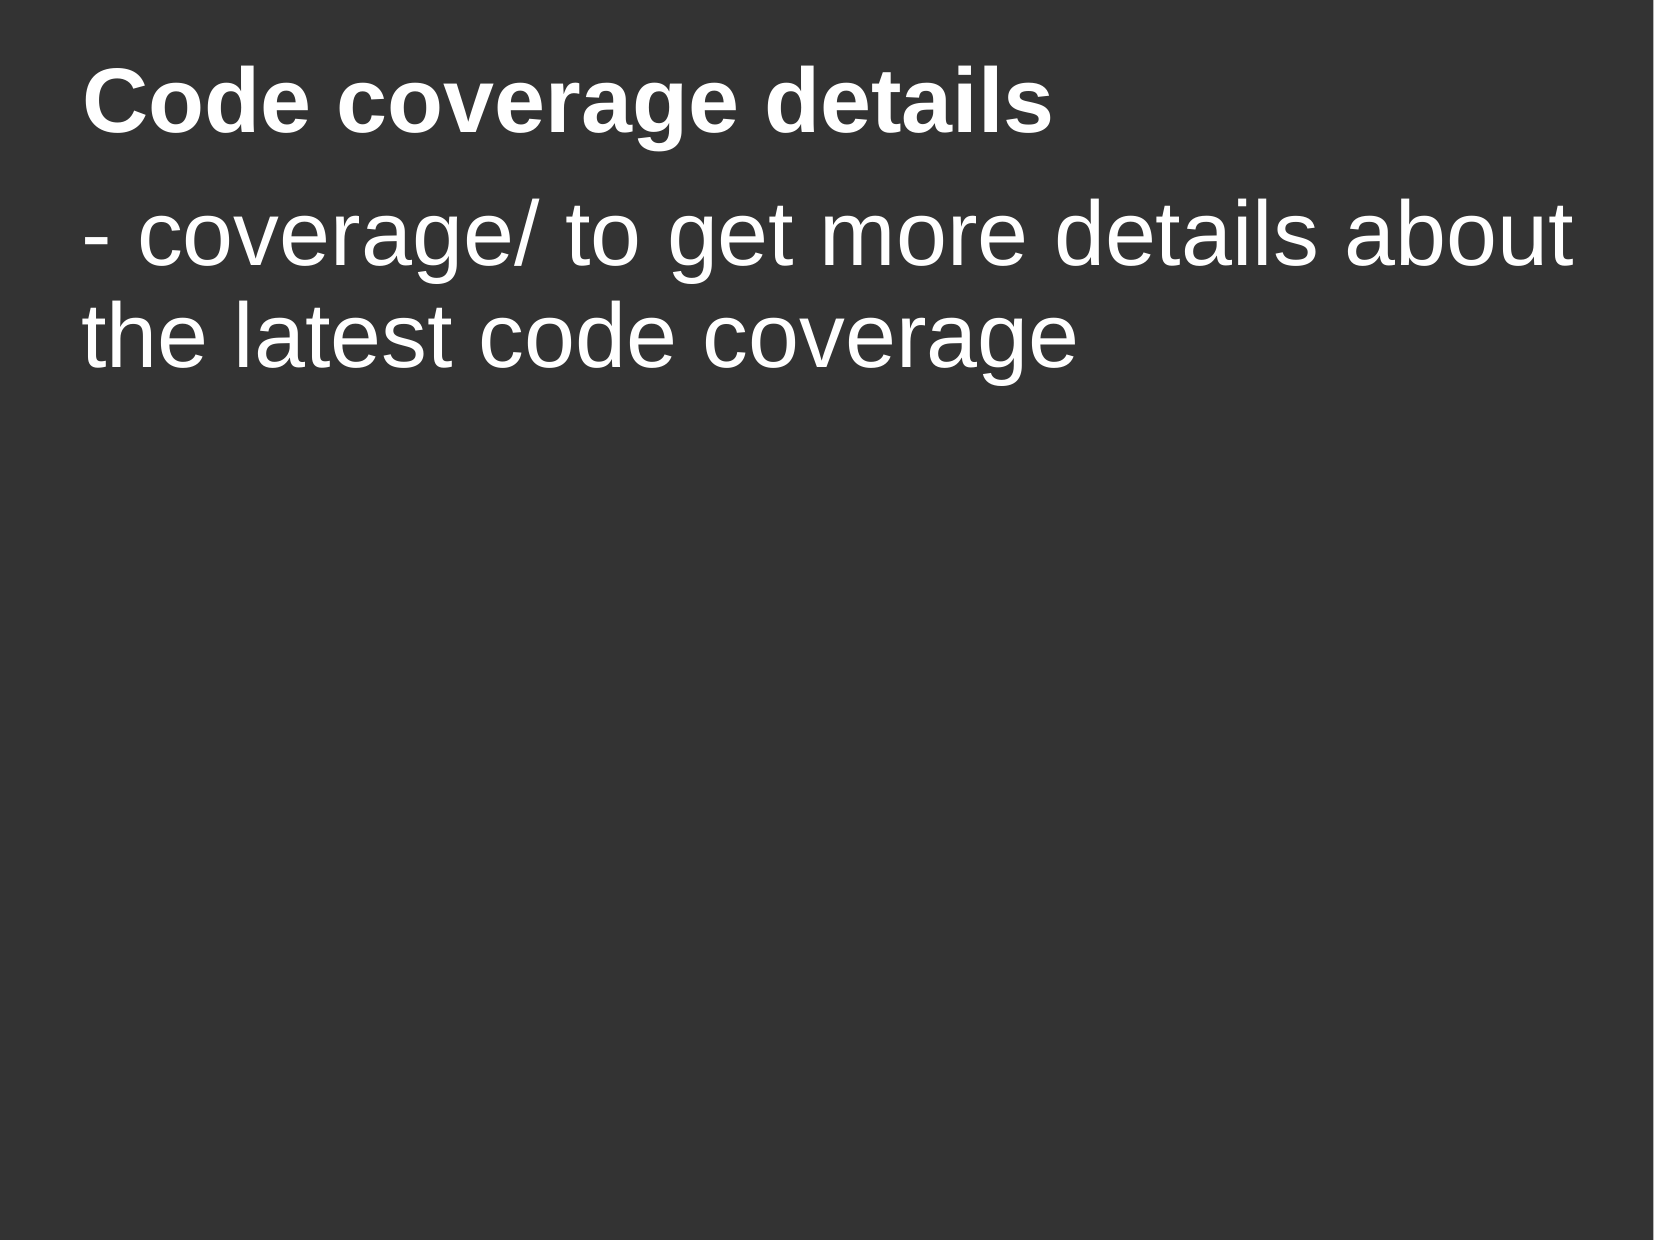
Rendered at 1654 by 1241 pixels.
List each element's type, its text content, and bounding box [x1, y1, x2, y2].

title - coverage/ to get more details about the latest code coverage [81, 182, 1606, 601]
title Code coverage details [82, 49, 1571, 182]
